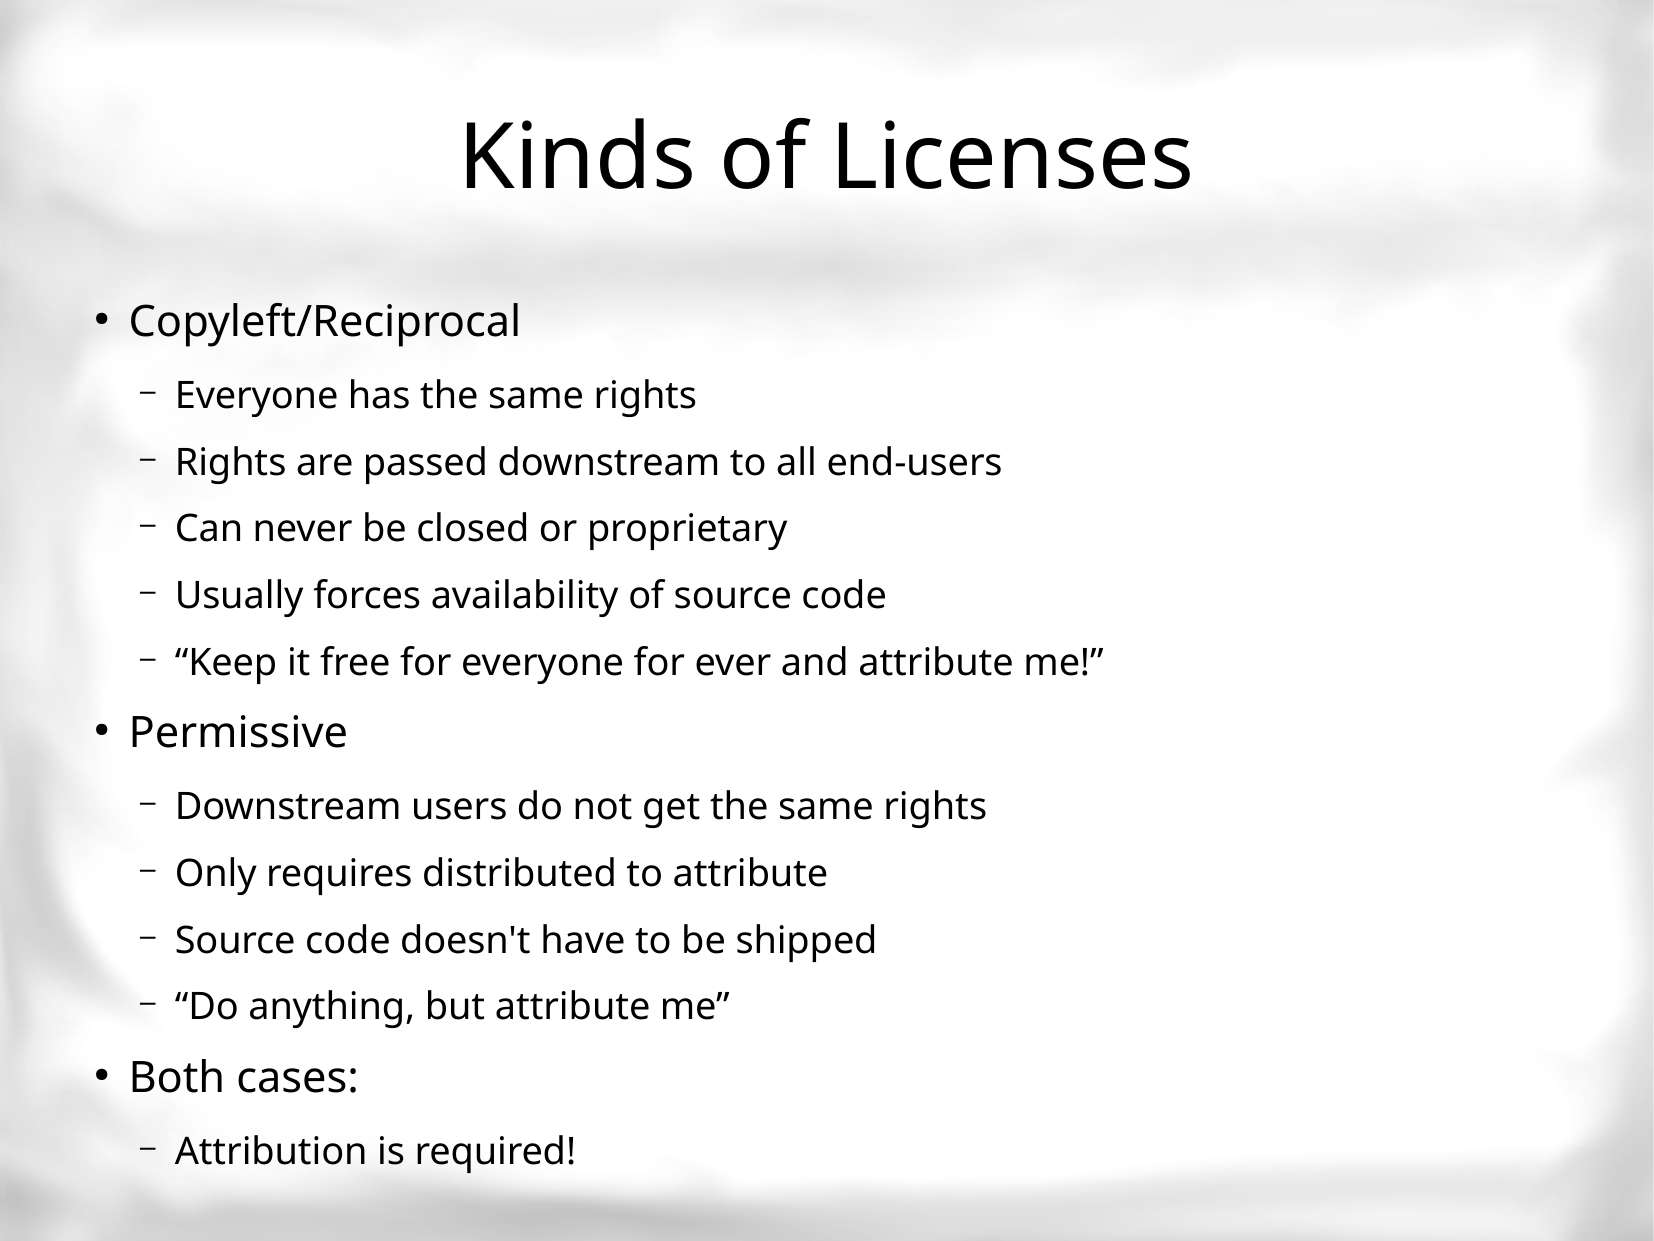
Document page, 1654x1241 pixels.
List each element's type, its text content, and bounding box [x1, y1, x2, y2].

title Kinds of Licenses [82, 49, 1571, 257]
list Copyleft/Reciprocal Everyone has the same rights Rights are passed downstream to all end-users Can never be closed or proprietary Usually forces availability of source code “Keep it free for everyone for ever and attribute me!” Permissive Downstream users do not get the same rights Only requires distributed to attribute Source code doesn't have to be shipped “Do anything, but attribute me” Both cases: Attribution is required! [82, 290, 1538, 1193]
picture [0, 0, 1654, 1241]
